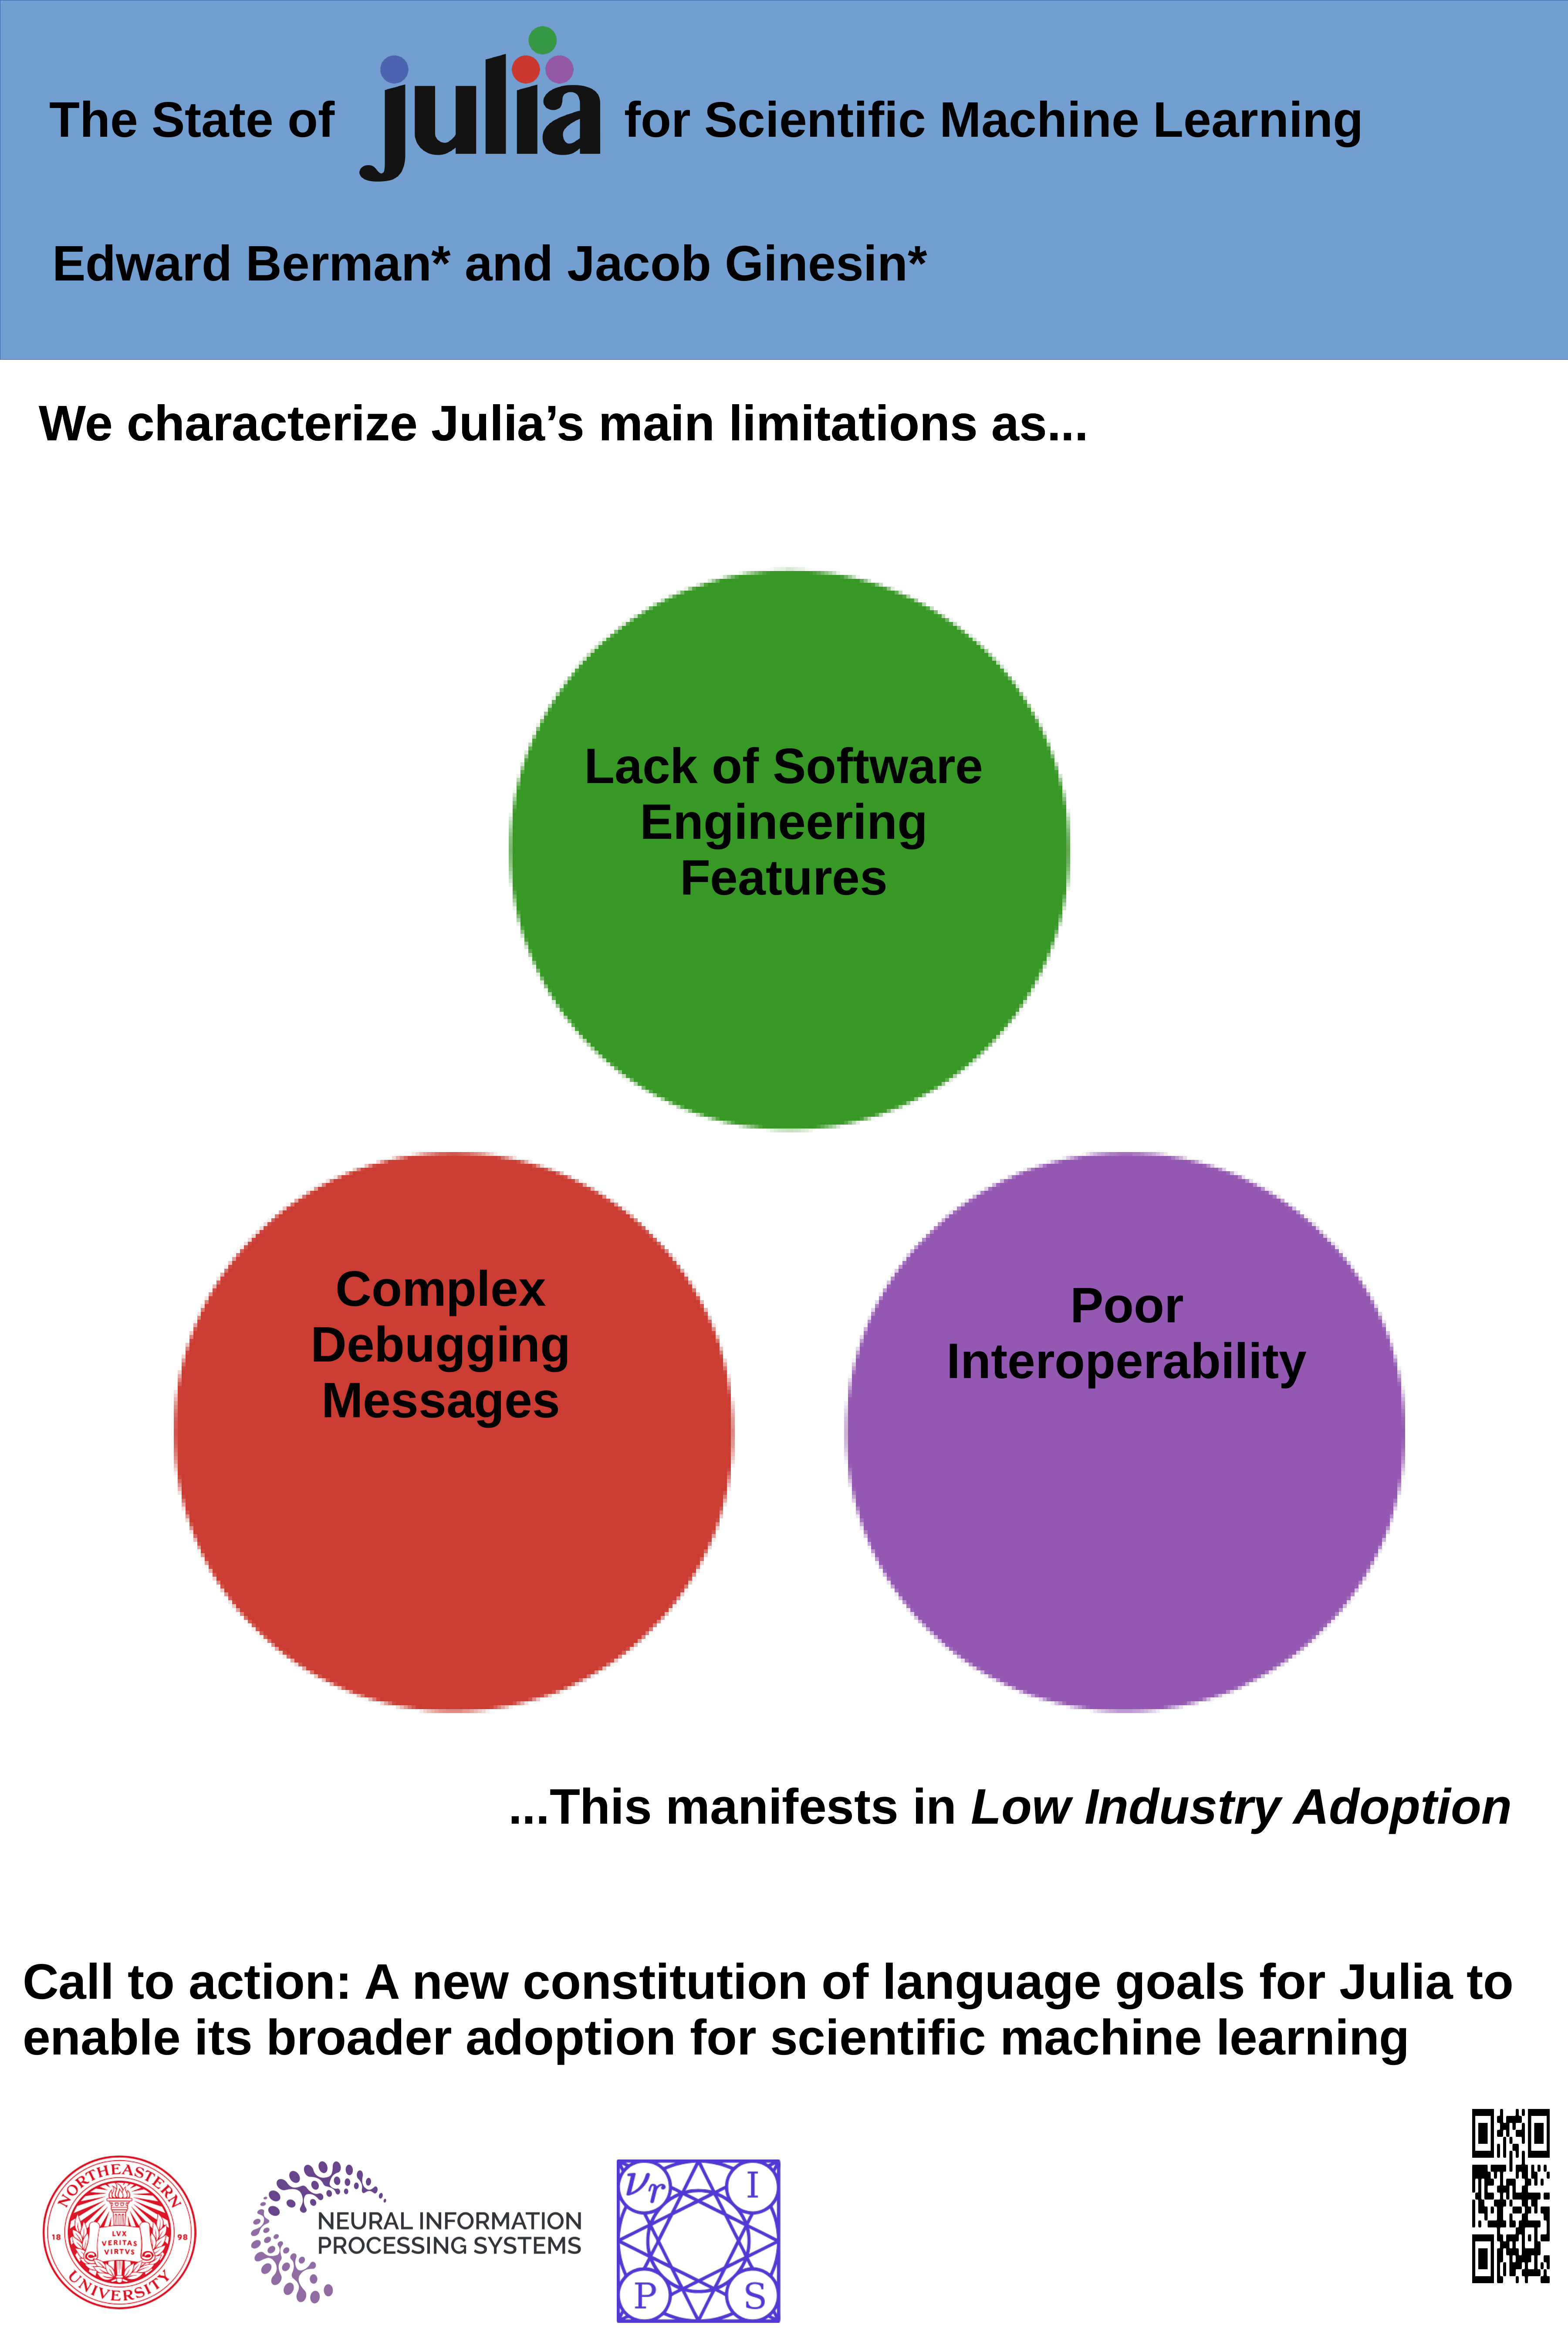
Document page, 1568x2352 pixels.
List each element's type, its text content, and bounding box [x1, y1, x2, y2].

text_box ...This manifests in Low Industry Adoption [277, 1775, 1519, 2173]
text_box Complex Debugging Messages [229, 1257, 654, 1655]
text_box Poor Interoperability [915, 1274, 1340, 1671]
picture [359, 26, 600, 182]
picture [43, 2292, 196, 2309]
text_box We characterize Julia’s main limitations as... [33, 392, 1274, 789]
text_box Lack of Software Engineering Features [571, 789, 997, 1132]
text_box The State of for Scientific Machine Learning [46, 84, 359, 151]
text_box Call to action: A new constitution of language goals for Julia to enable its broader adoption for scientific machine learning [16, 1895, 1552, 2292]
text_box Edward Berman* and Jacob Ginesin* [49, 227, 1160, 294]
picture [1459, 2081, 1563, 2313]
picture [617, 2292, 781, 2323]
text_box The State of for Scientific Machine Learning [600, 84, 1535, 151]
picture [100, 490, 1468, 1761]
text_box [0, 0, 1568, 360]
picture [245, 2292, 588, 2311]
